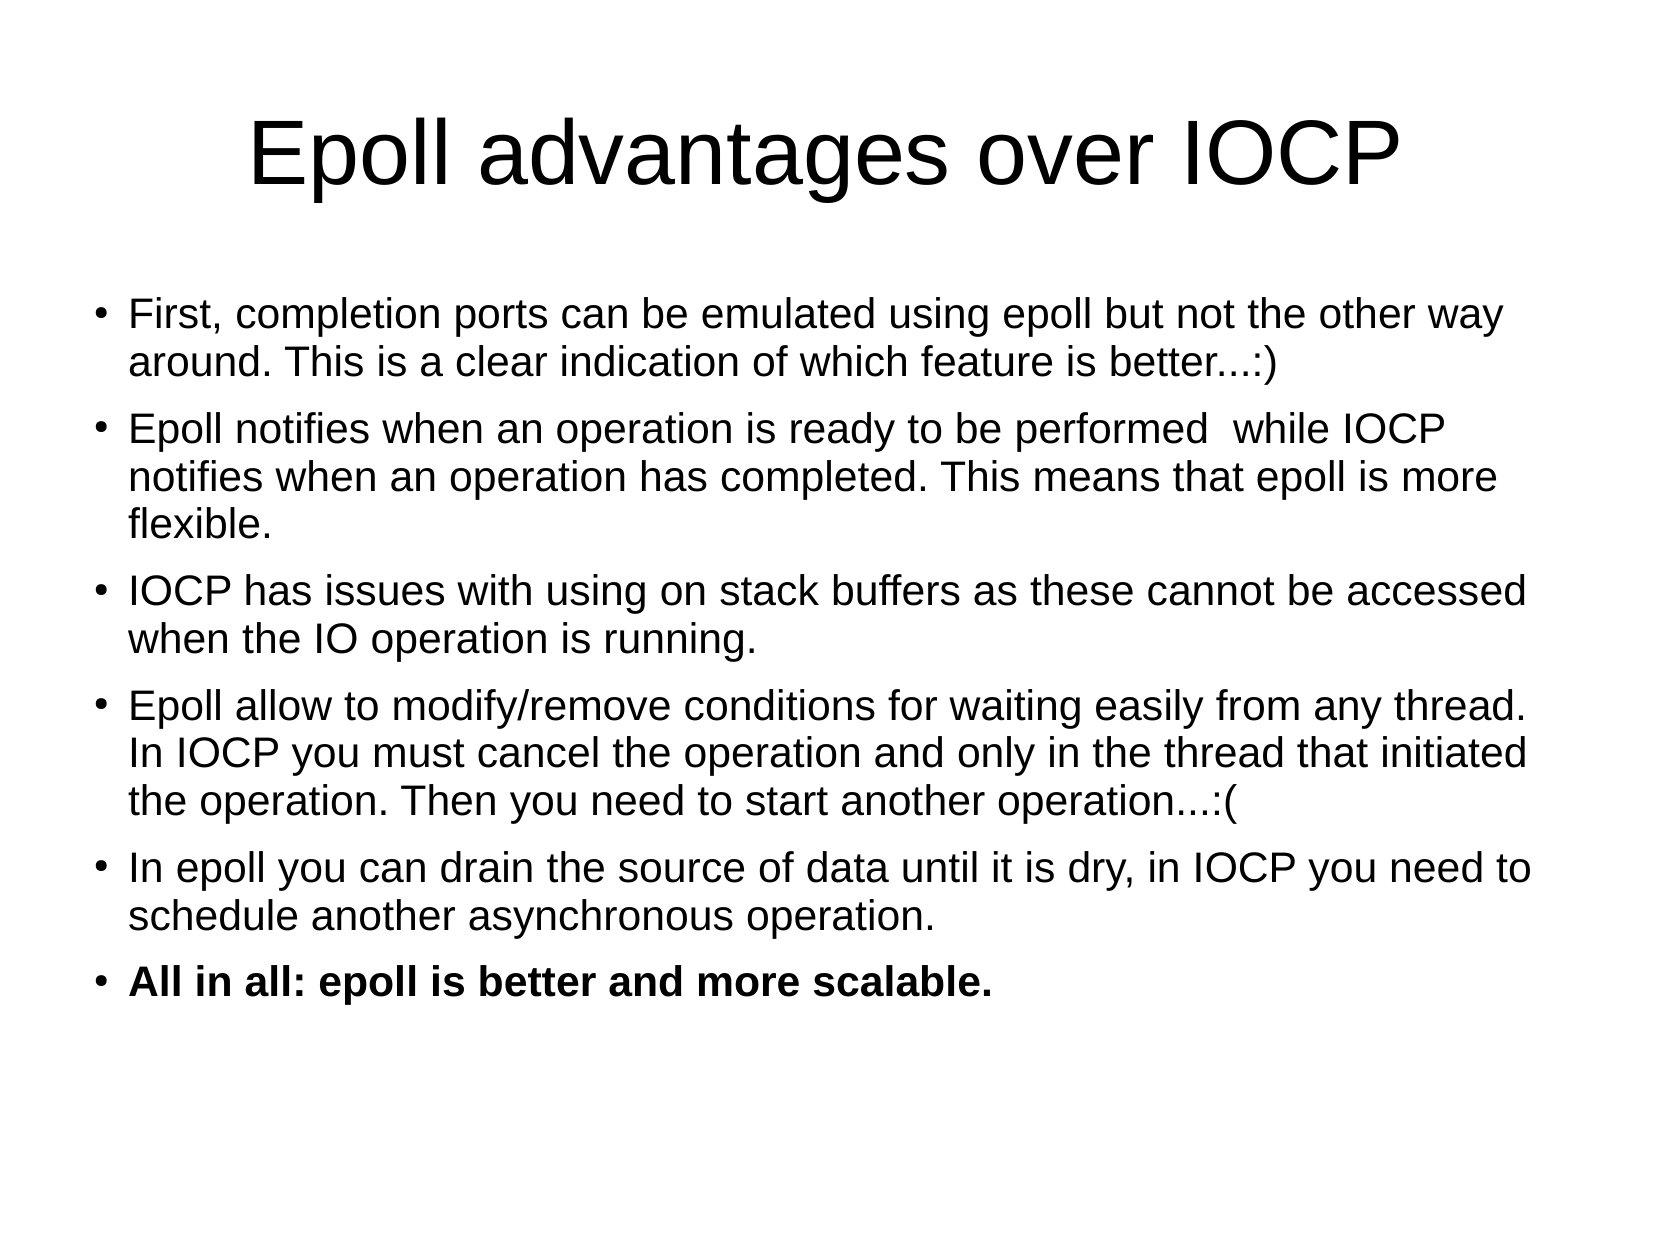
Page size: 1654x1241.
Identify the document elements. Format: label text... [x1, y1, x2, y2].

title Epoll advantages over IOCP [82, 49, 1571, 257]
list First, completion ports can be emulated using epoll but not the other way around. This is a clear indication of which feature is better...:) Epoll notifies when an operation is ready to be performed while IOCP notifies when an operation has completed. This means that epoll is more flexible. IOCP has issues with using on stack buffers as these cannot be accessed when the IO operation is running. Epoll allow to modify/remove conditions for waiting easily from any thread. In IOCP you must cancel the operation and only in the thread that initiated the operation. Then you need to start another operation...:( In epoll you can drain the source of data until it is dry, in IOCP you need to schedule another asynchronous operation. All in all: epoll is better and more scalable. [82, 290, 1571, 1010]
